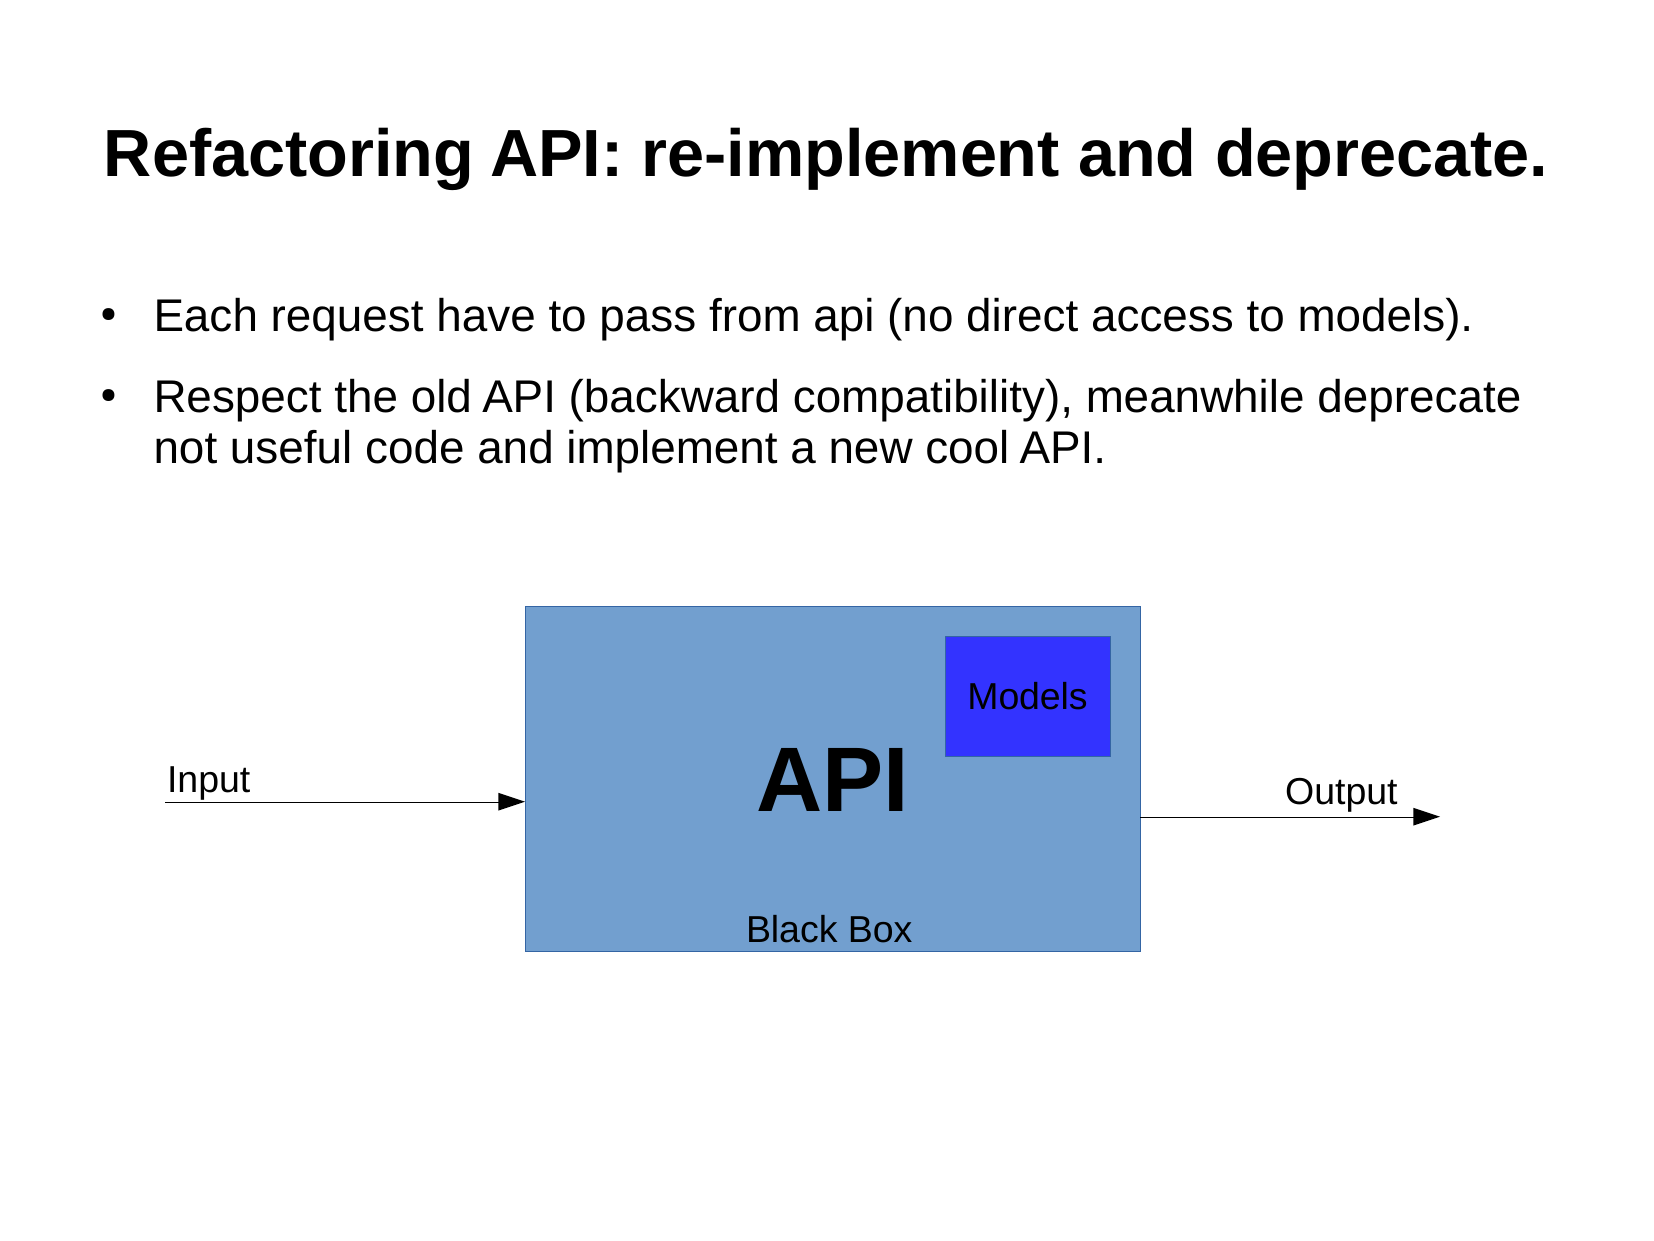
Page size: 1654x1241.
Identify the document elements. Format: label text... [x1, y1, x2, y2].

title Refactoring API: re-implement and deprecate. [82, 115, 1571, 191]
text_box API [525, 606, 1141, 952]
text_box Output [1270, 763, 1413, 820]
text_box Models [945, 636, 1111, 757]
text_box Black Box [731, 901, 928, 959]
text_box Input [152, 750, 266, 808]
list Each request have to pass from api (no direct access to models). Respect the old API (backward compatibility), meanwhile deprecate not useful code and implement a new cool API. [82, 290, 1571, 1010]
